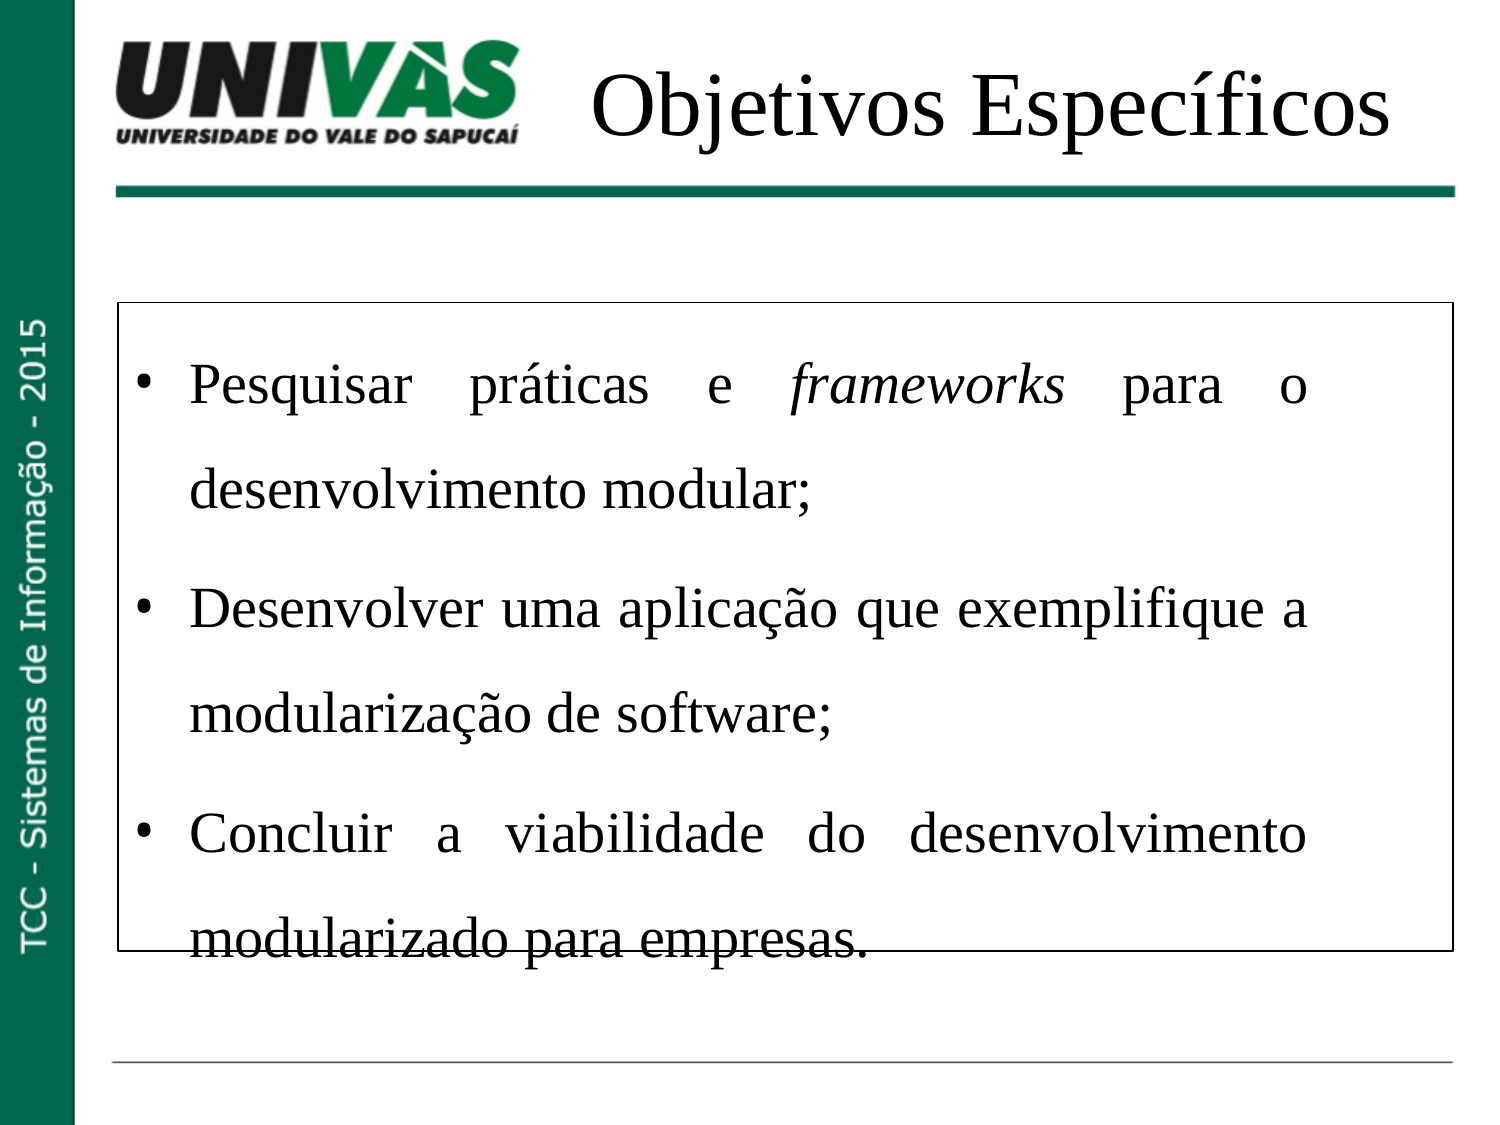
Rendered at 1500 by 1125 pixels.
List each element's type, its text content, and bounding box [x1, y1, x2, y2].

title Objetivos Específicos [531, 23, 1454, 174]
text_box Pesquisar práticas e frameworks para o desenvolvimento modular; Desenvolver uma aplicação que exemplifique a modularização de software; Concluir a viabilidade do desenvolvimento modularizado para empresas. [118, 302, 1453, 951]
picture [0, 0, 1500, 1125]
